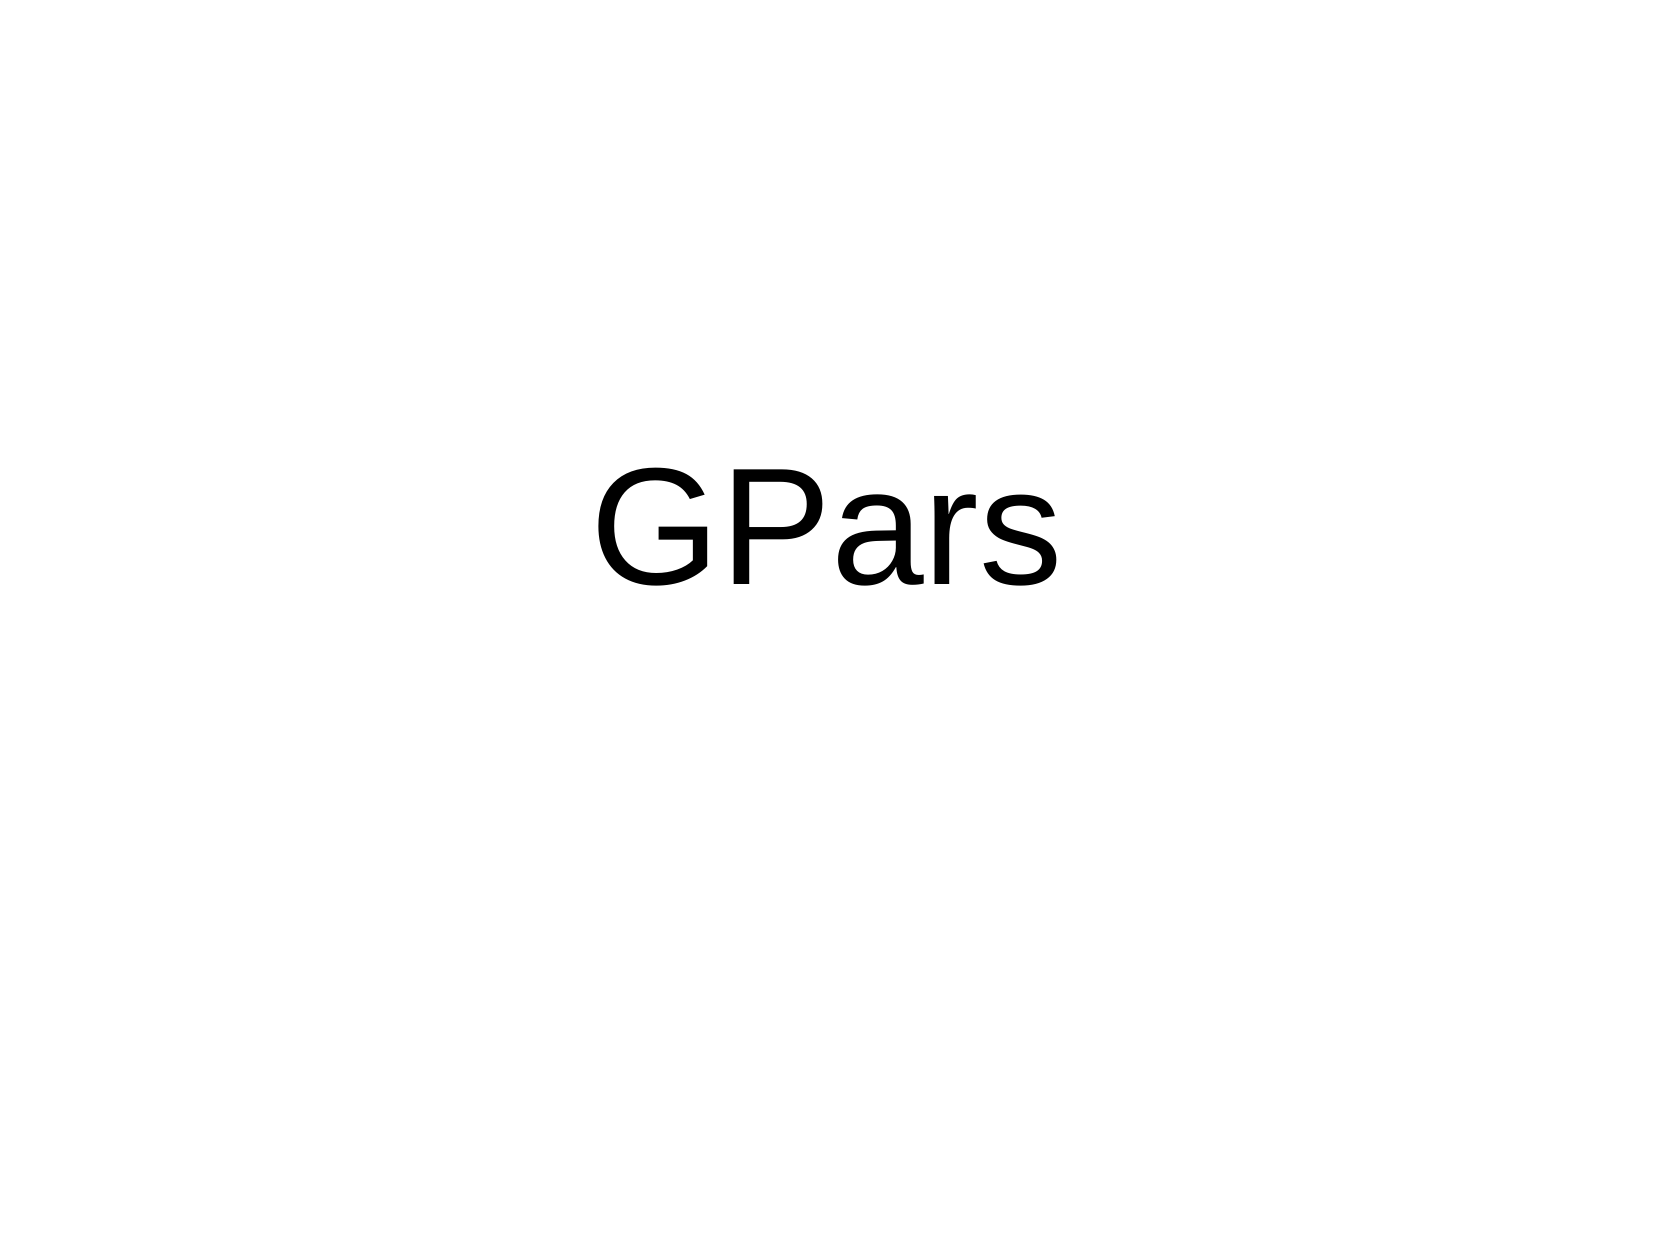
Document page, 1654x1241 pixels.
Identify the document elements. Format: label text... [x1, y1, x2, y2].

text_box GPars [144, 426, 1510, 628]
